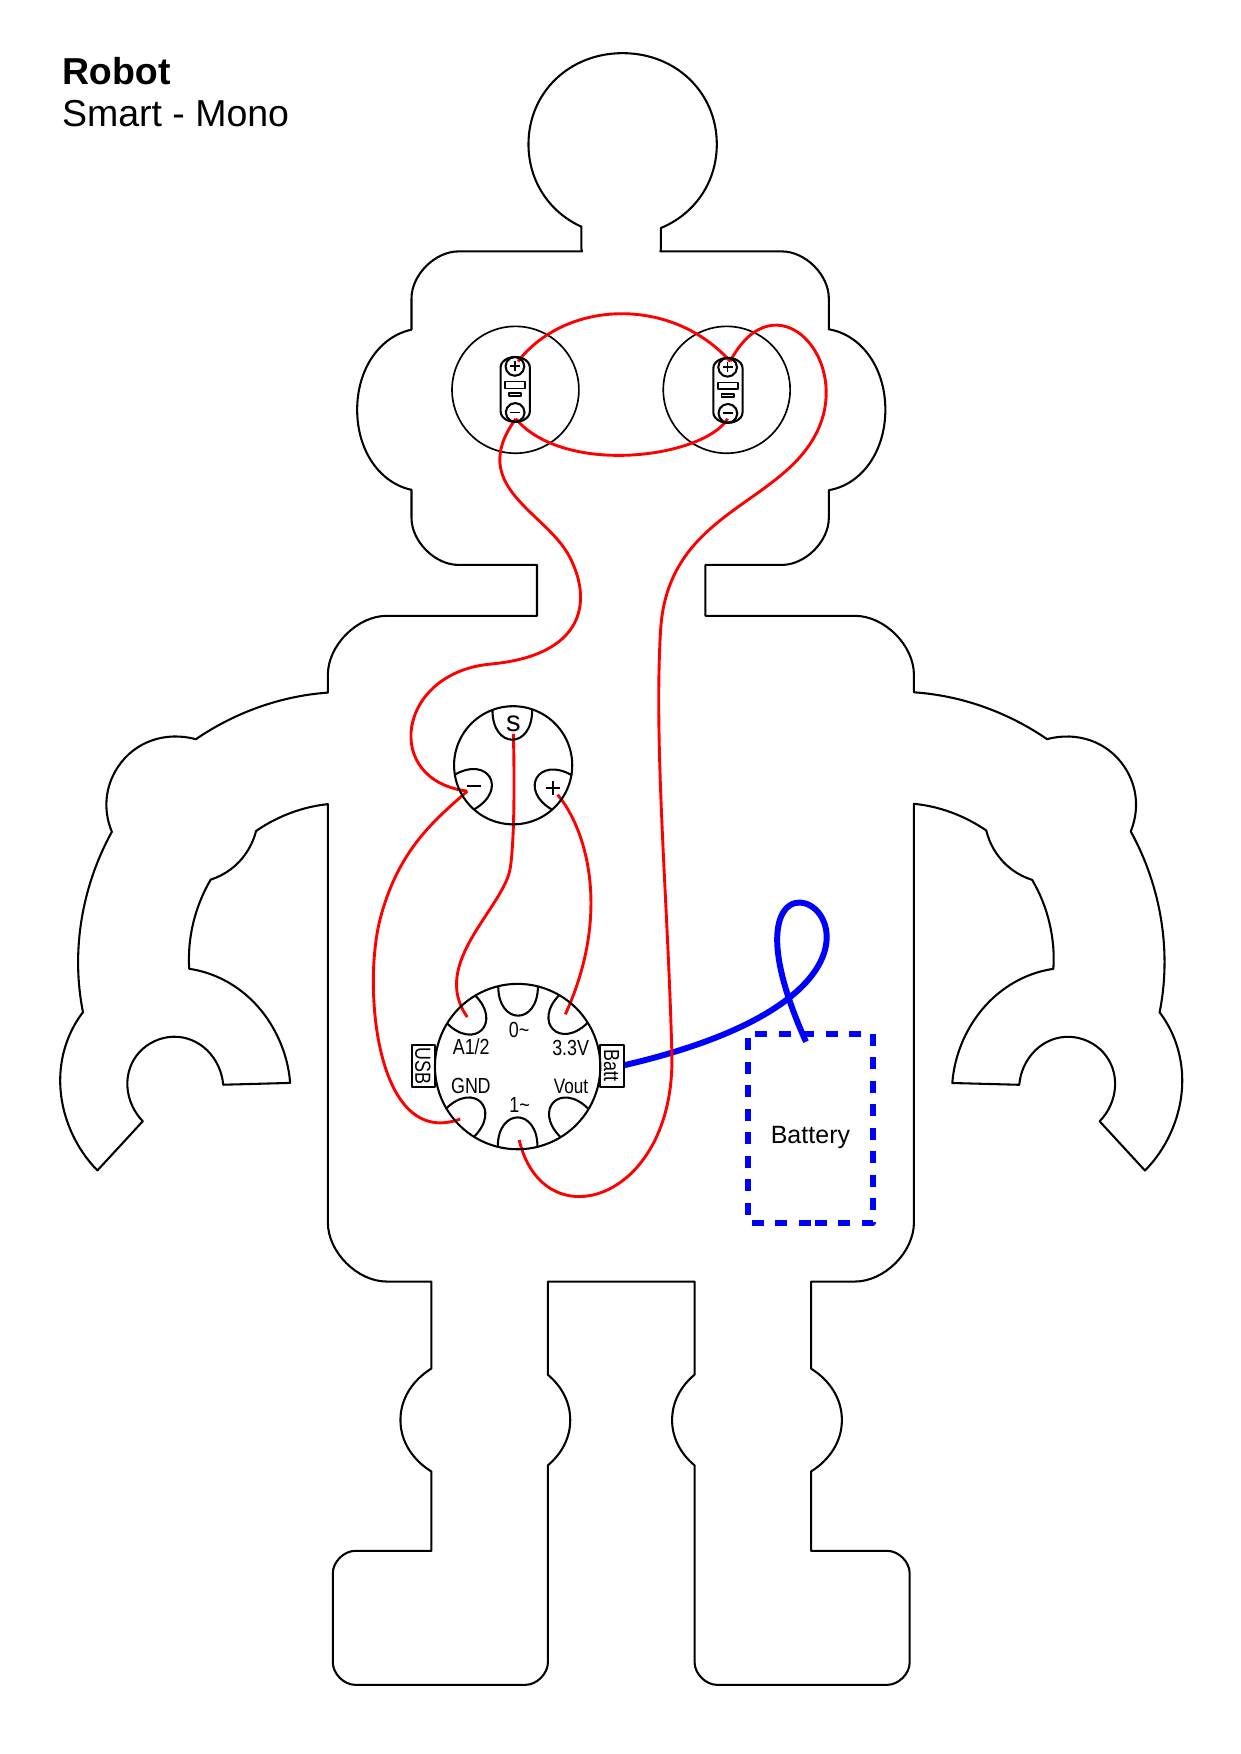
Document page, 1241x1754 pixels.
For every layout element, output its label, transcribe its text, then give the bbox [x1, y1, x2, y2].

text_box Vout [553, 1077, 589, 1096]
text_box 0~ [510, 1023, 516, 1036]
text_box Robot Smart - Mono [47, 42, 331, 142]
text_box GND [447, 1076, 494, 1095]
text_box Battery [748, 1033, 873, 1223]
text_box 3.3V [556, 1039, 586, 1057]
text_box 0~ [510, 1018, 534, 1041]
text_box USB [411, 1045, 435, 1087]
text_box 1~ [506, 1094, 533, 1116]
text_box Batt [600, 1045, 624, 1087]
text_box A1/2 [451, 1034, 492, 1059]
text_box s [501, 708, 526, 734]
